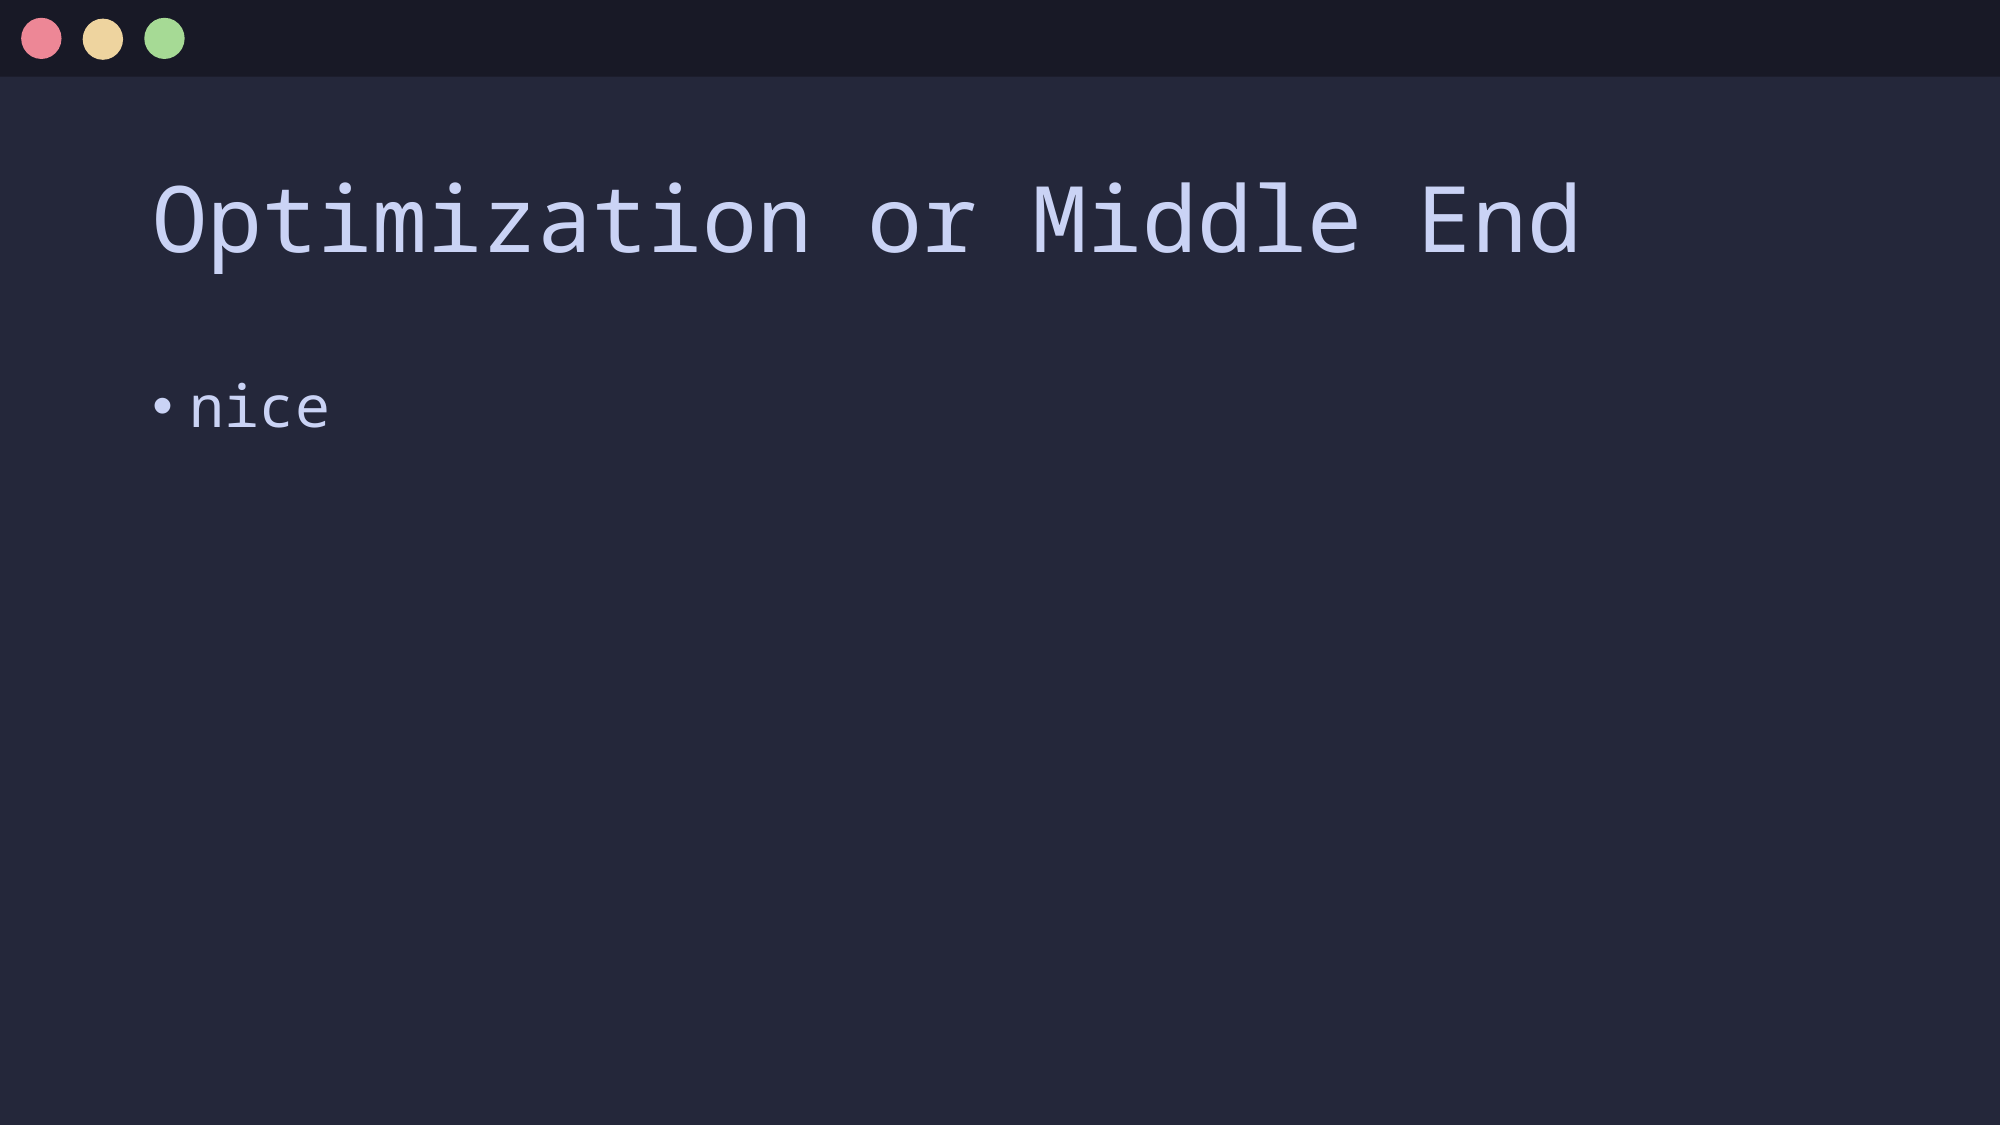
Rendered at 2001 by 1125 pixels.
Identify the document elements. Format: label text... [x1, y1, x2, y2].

text_box [0, 0, 2000, 77]
title Optimization or Middle End [137, 113, 1863, 332]
list nice [137, 369, 1863, 1014]
